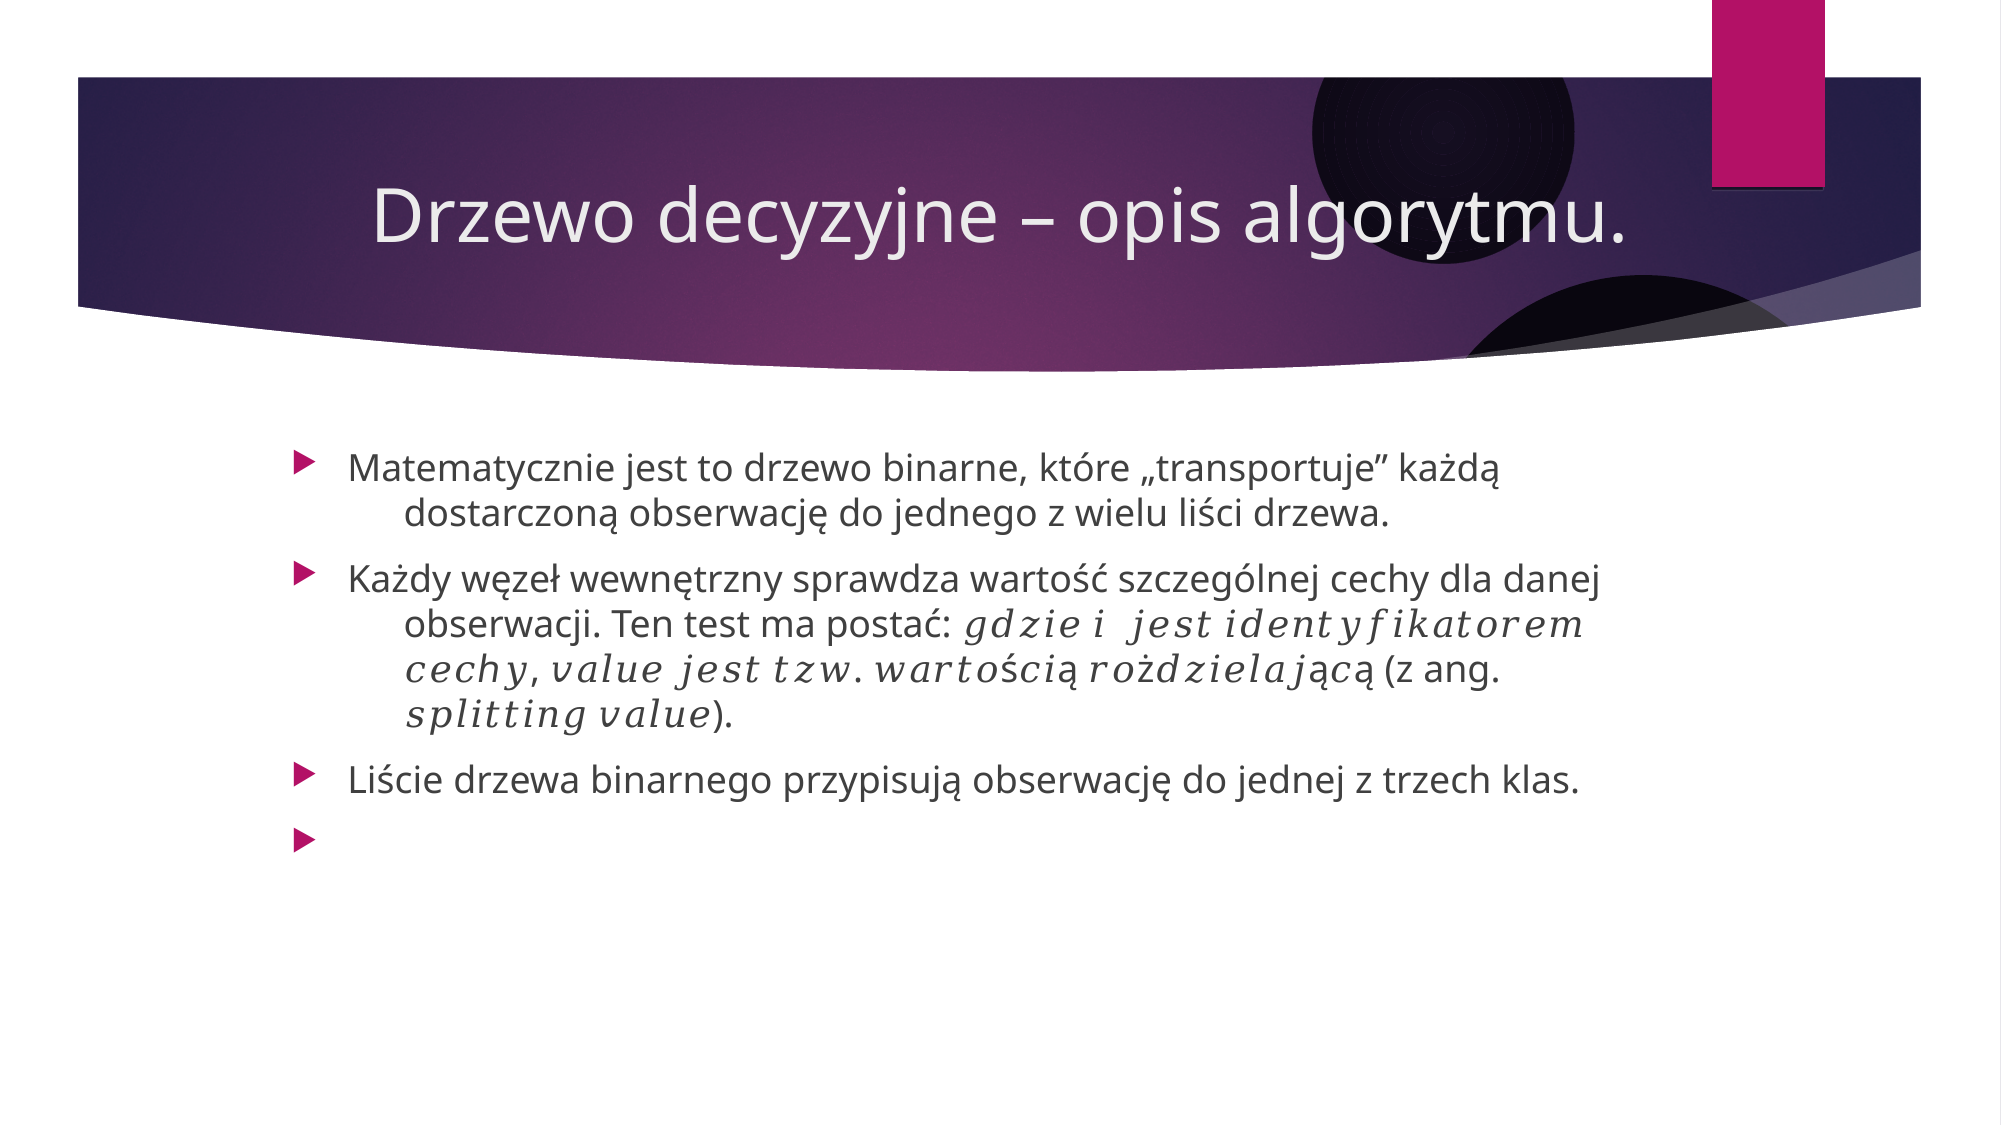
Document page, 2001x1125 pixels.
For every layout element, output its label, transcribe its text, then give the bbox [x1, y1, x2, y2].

list Matematycznie jest to drzewo binarne, które „transportuje” każdą dostarczoną obserwację do jednego z wielu liści drzewa. Każdy węzeł wewnętrzny sprawdza wartość szczególnej cechy dla danej obserwacji. Ten test ma postać: 𝑔𝑑𝑧𝑖𝑒 𝑖 𝑗𝑒𝑠𝑡 𝑖𝑑𝑒𝑛𝑡𝑦𝑓𝑖𝑘𝑎𝑡𝑜𝑟𝑒𝑚 𝑐𝑒𝑐ℎ𝑦, 𝑣𝑎𝑙𝑢𝑒 𝑗𝑒𝑠𝑡 𝑡𝑧𝑤. 𝑤𝑎𝑟𝑡𝑜ś𝑐𝑖ą 𝑟𝑜ż𝑑𝑧𝑖𝑒𝑙𝑎𝑗ą𝑐ą (z ang. 𝑠𝑝𝑙𝑖𝑡𝑡𝑖𝑛𝑔 𝑣𝑎𝑙𝑢𝑒). Liście drzewa binarnego przypisują obserwację do jednej z trzech klas. [276, 436, 1724, 998]
title Drzewo decyzyjne – opis algorytmu. [281, 154, 1719, 271]
